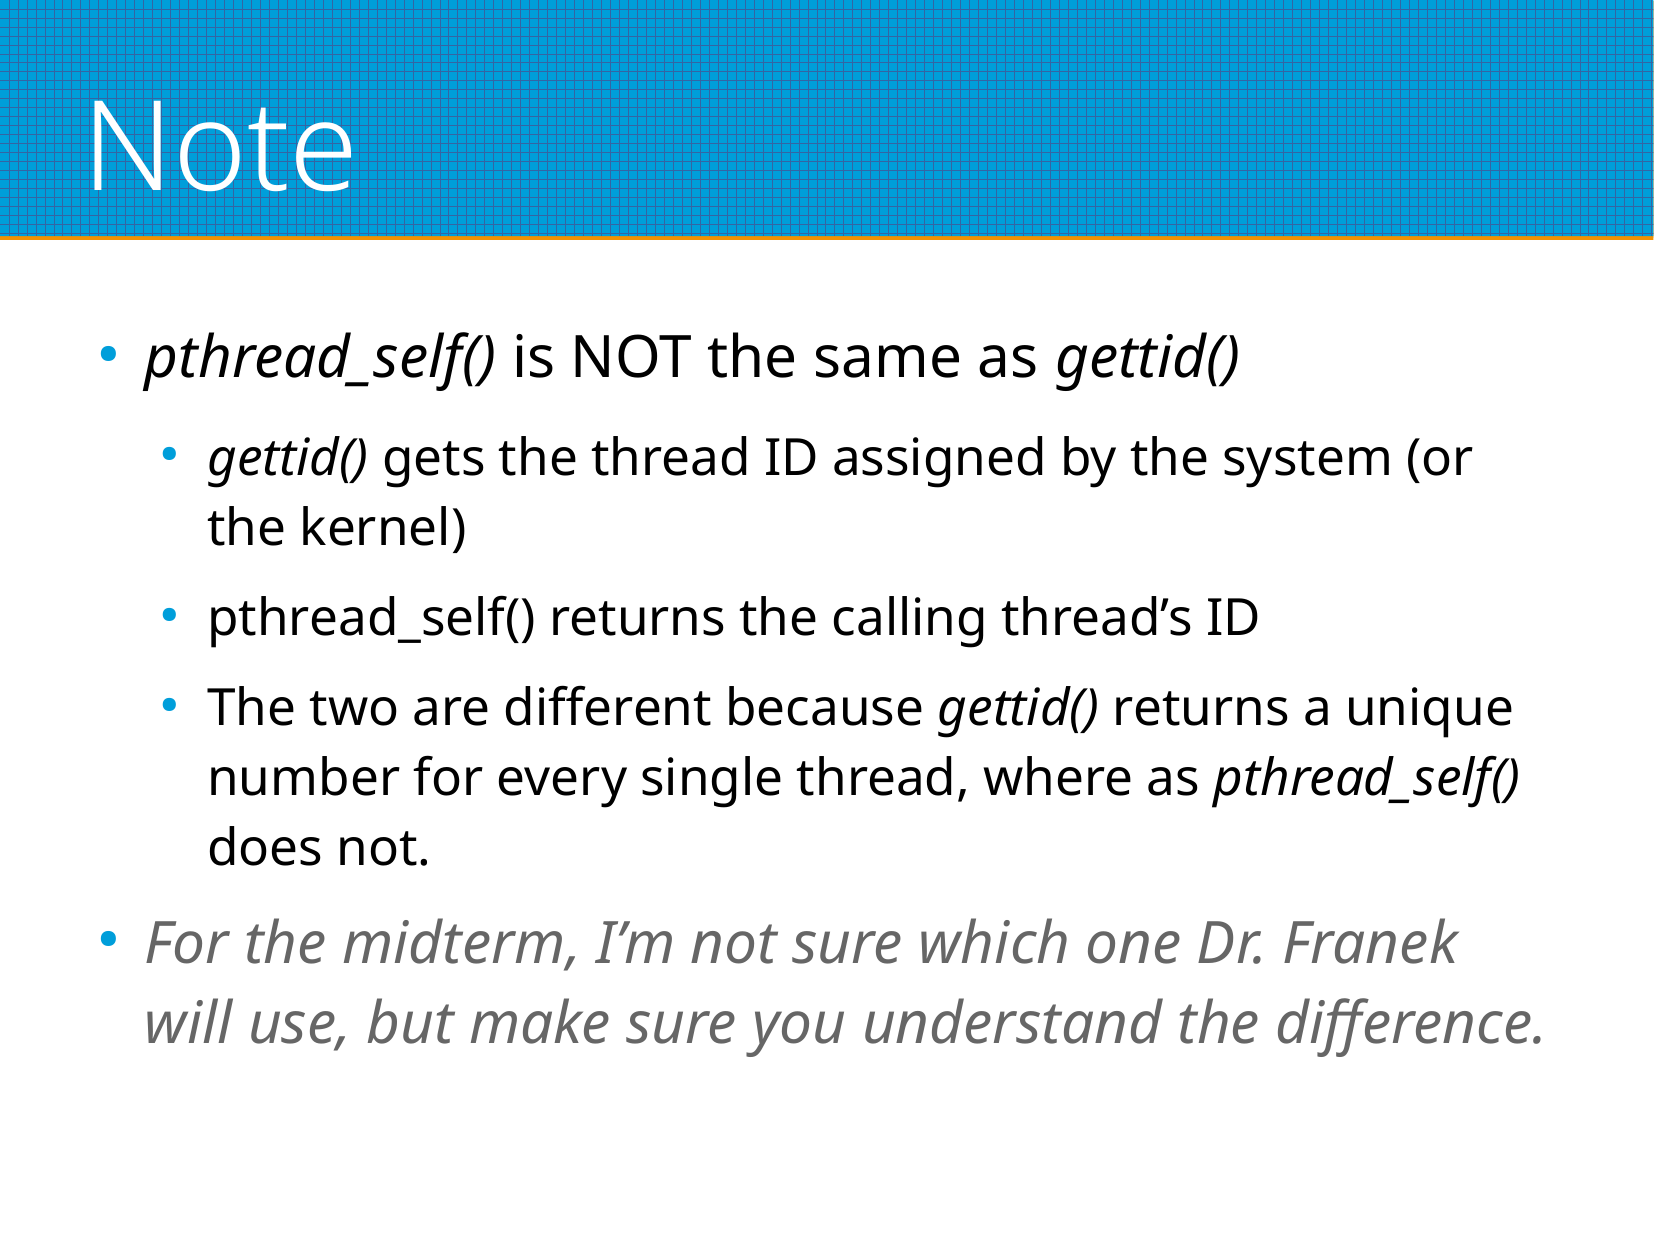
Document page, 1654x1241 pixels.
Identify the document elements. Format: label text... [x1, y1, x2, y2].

list pthread_self() is NOT the same as gettid() gettid() gets the thread ID assigned by the system (or the kernel) pthread_self() returns the calling thread’s ID The two are different because gettid() returns a unique number for every single thread, where as pthread_self() does not. For the midterm, I’m not sure which one Dr. Franek will use, but make sure you understand the difference. [82, 314, 1563, 1063]
title Note [82, 19, 1571, 227]
